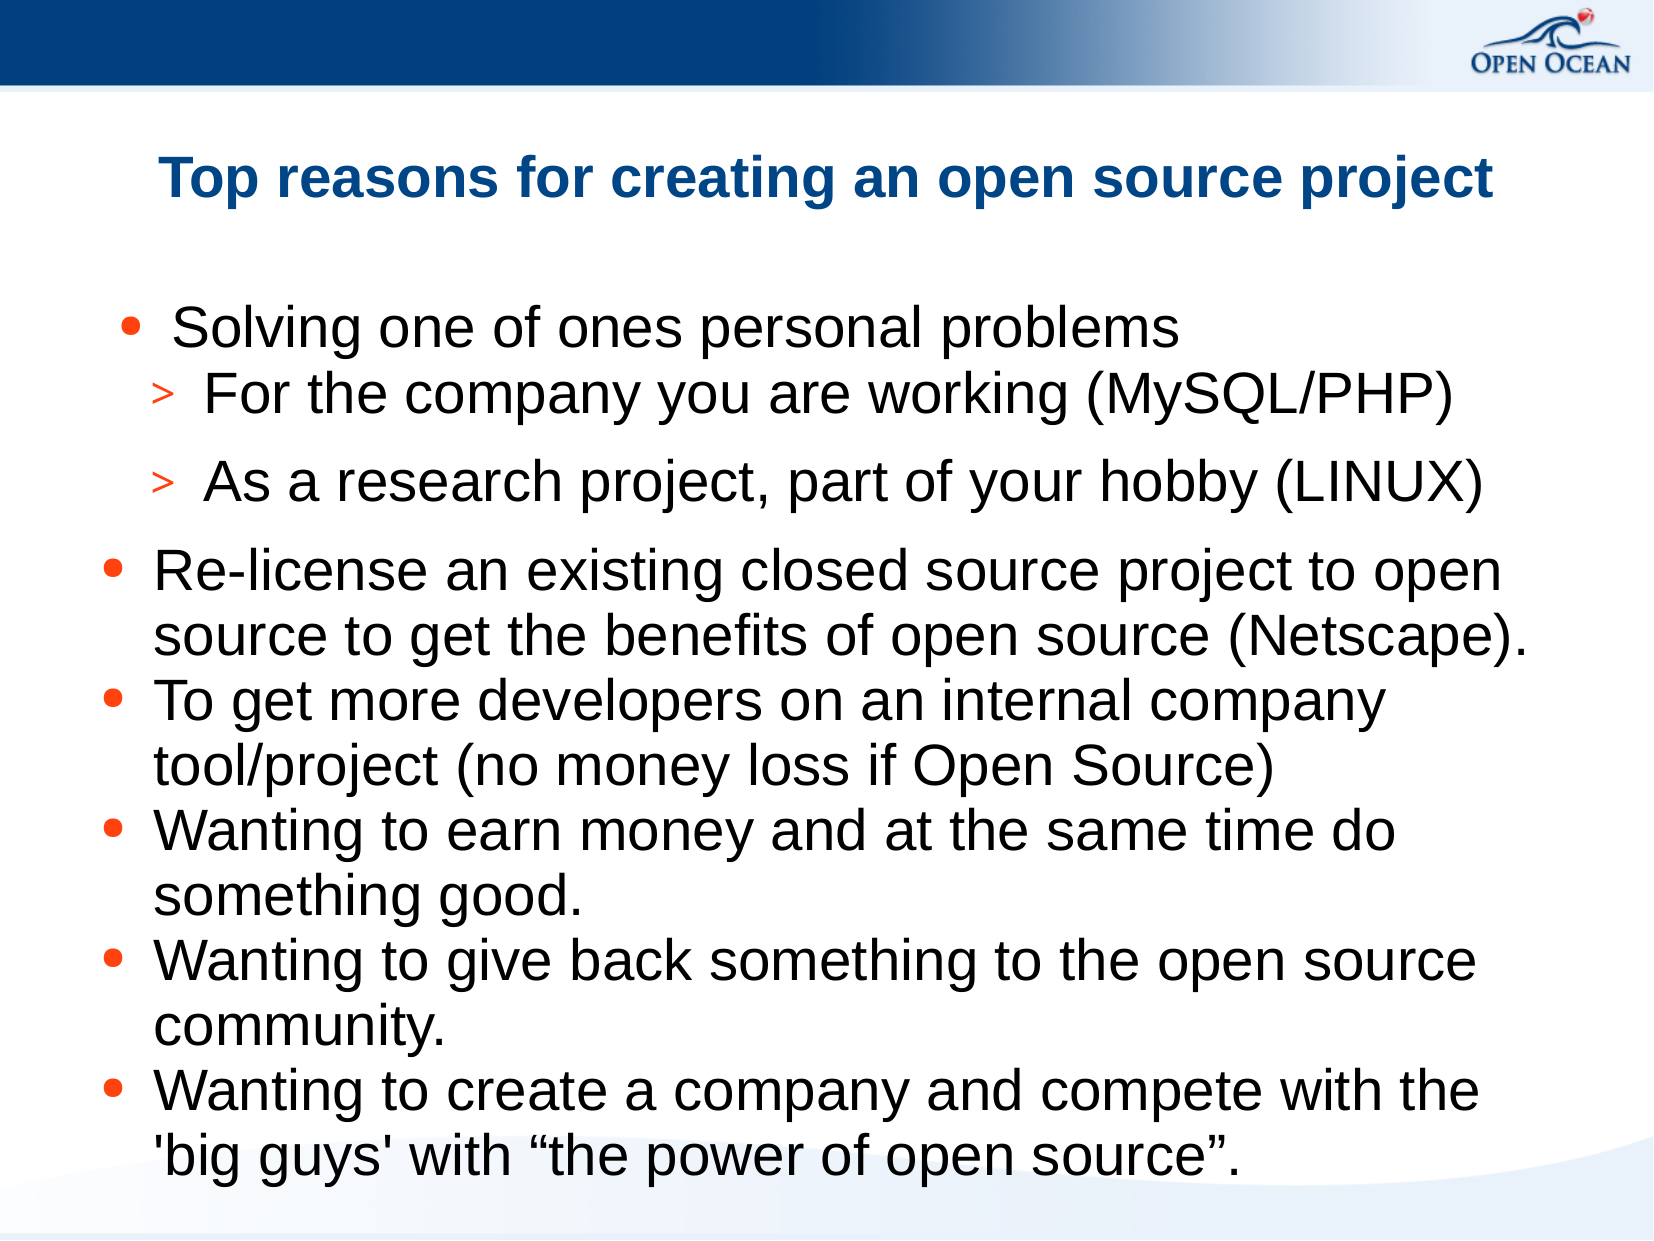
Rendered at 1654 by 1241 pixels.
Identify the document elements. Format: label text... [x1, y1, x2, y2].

title Top reasons for creating an open source project [82, 95, 1571, 259]
list Solving one of ones personal problems For the company you are working (MySQL/PHP) As a research project, part of your hobby (LINUX) Re-license an existing closed source project to open source to get the benefits of open source (Netscape). To get more developers on an internal company tool/project (no money loss if Open Source) Wanting to earn money and at the same time do something good. Wanting to give back something to the open source community. Wanting to create a company and compete with the 'big guys' with “the power of open source”. [82, 295, 1571, 1188]
picture [0, 0, 1654, 1240]
